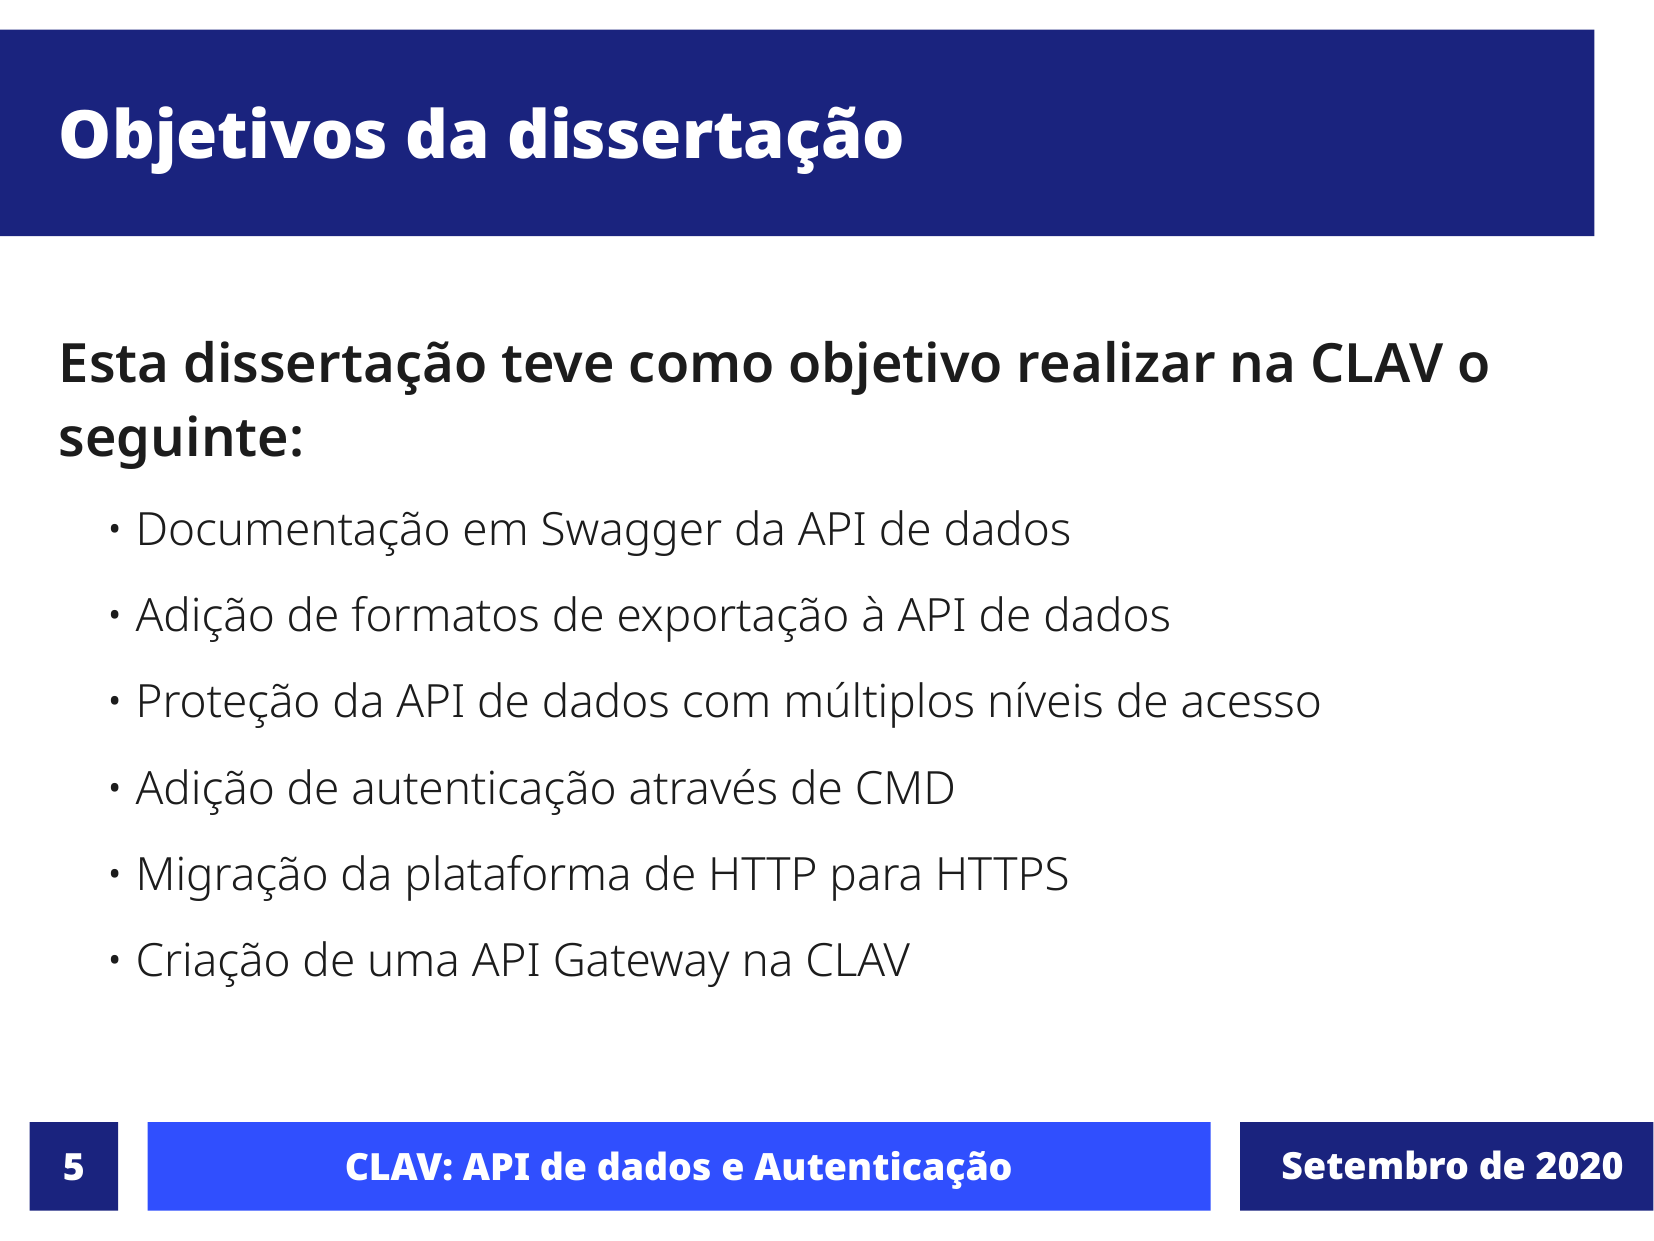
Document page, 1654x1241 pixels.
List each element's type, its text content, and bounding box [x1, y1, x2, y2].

list Esta dissertação teve como objetivo realizar na CLAV o seguinte: • Documentação em Swagger da API de dados • Adição de formatos de exportação à API de dados • Proteção da API de dados com múltiplos níveis de acesso • Adição de autenticação através de CMD • Migração da plataforma de HTTP para HTTPS • Criação de uma API Gateway na CLAV [59, 324, 1565, 1093]
title Objetivos da dissertação [59, 59, 1595, 207]
